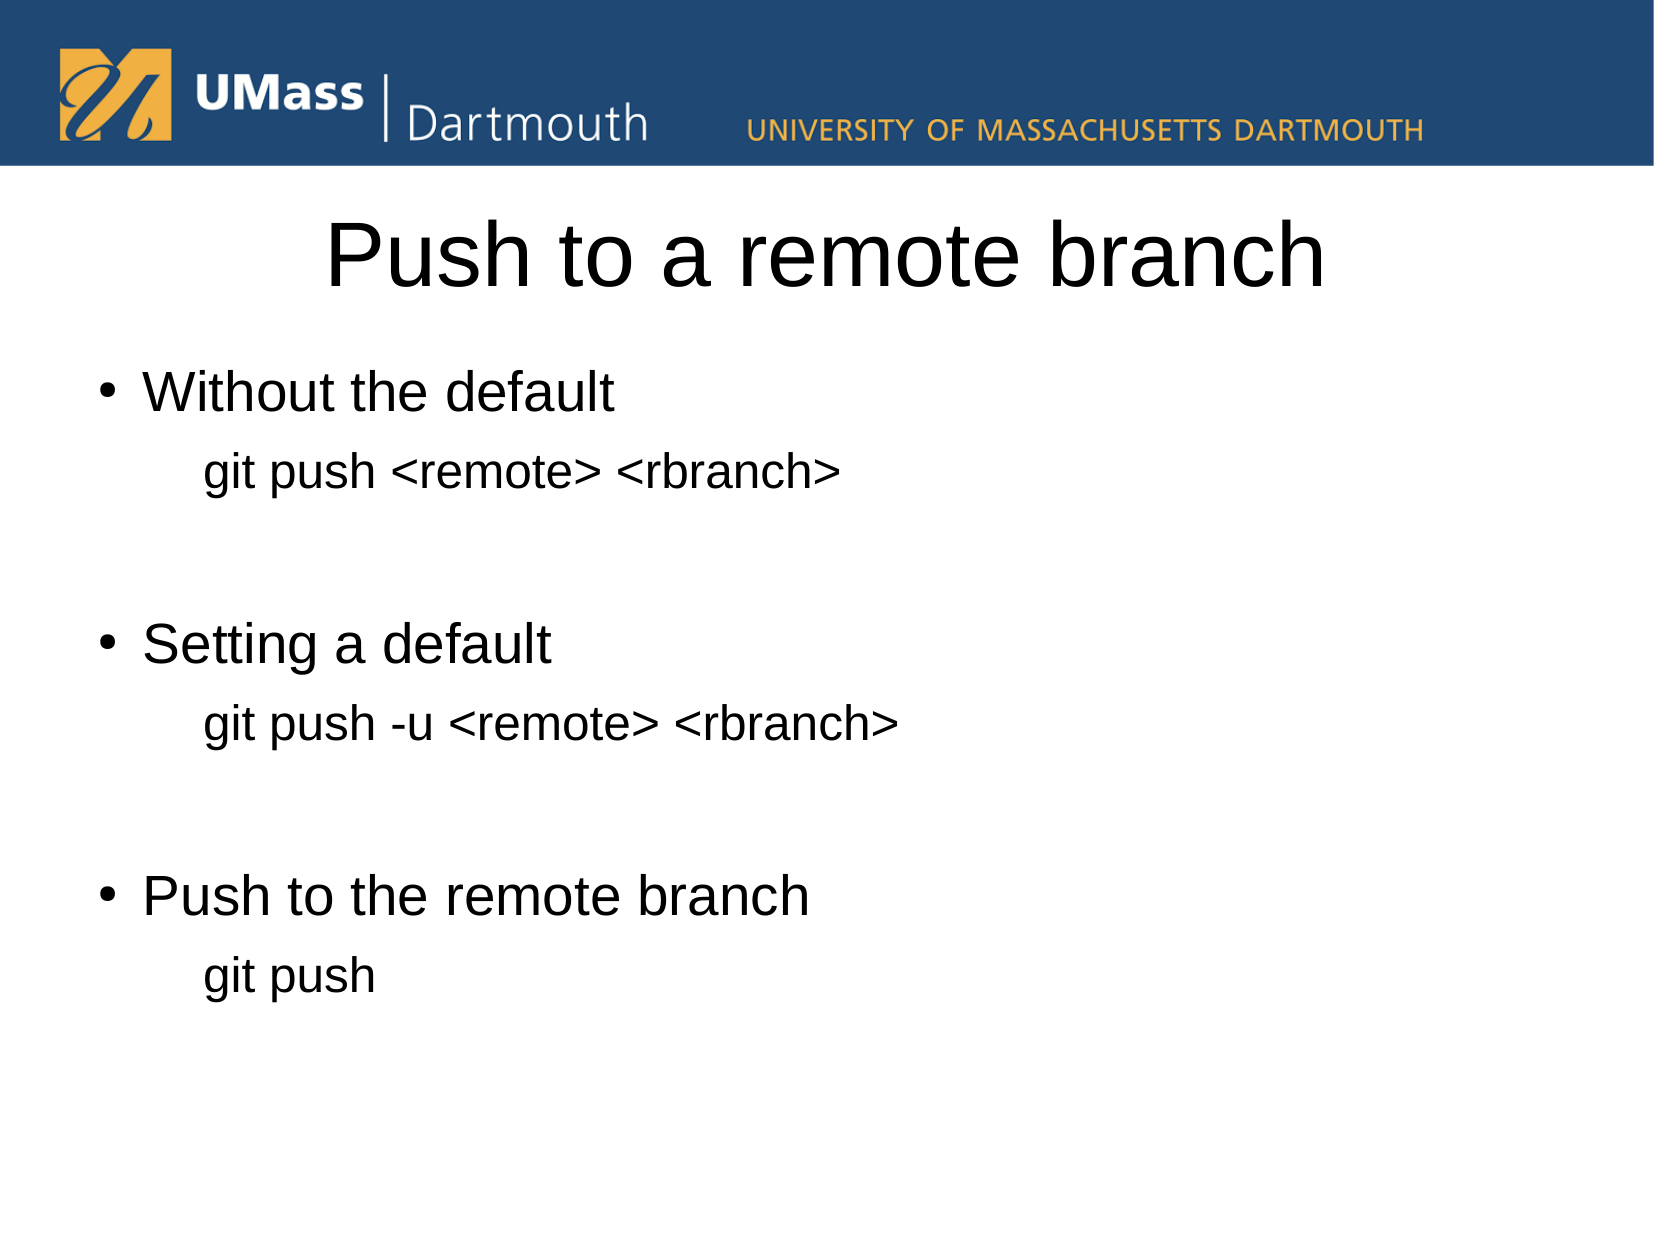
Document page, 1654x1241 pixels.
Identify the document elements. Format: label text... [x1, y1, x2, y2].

list Without the default git push <remote> <rbranch> Setting a default git push -u <remote> <rbranch> Push to the remote branch git push [82, 360, 1571, 1010]
title Push to a remote branch [82, 180, 1571, 331]
picture [0, 0, 1654, 166]
